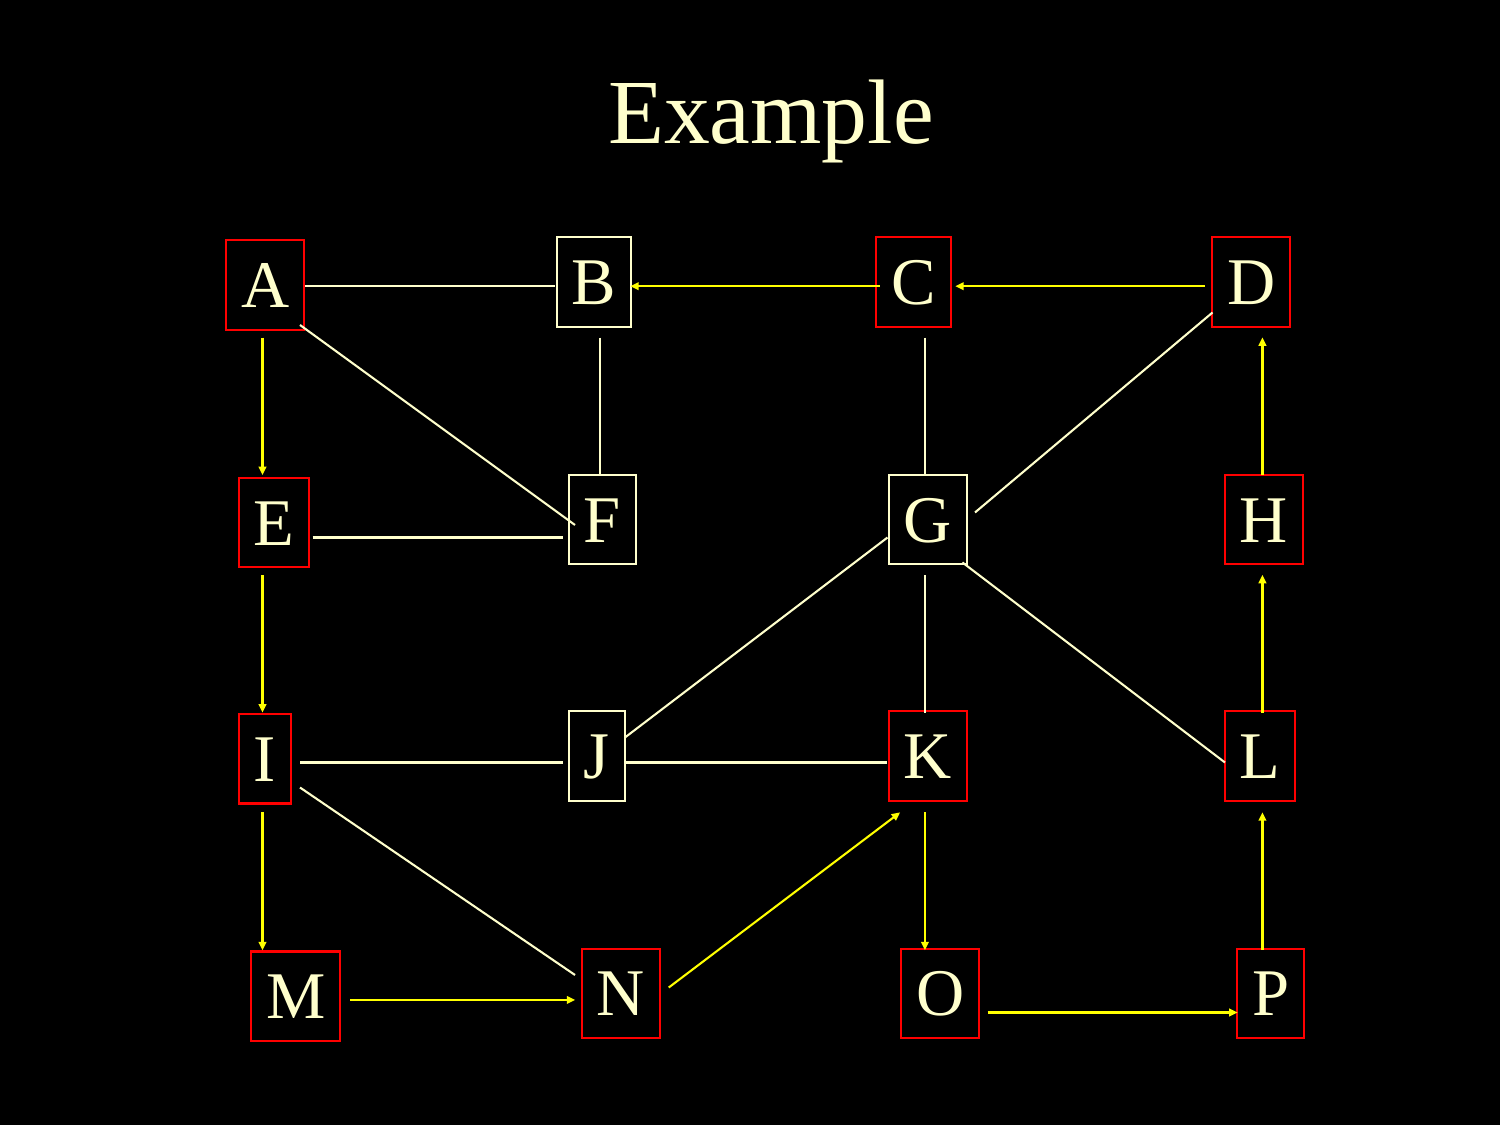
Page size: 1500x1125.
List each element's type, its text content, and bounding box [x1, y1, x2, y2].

title Example [42, 37, 1500, 188]
text_box F [569, 474, 636, 565]
text_box D [1212, 237, 1291, 327]
text_box E [238, 477, 310, 568]
text_box O [901, 948, 980, 1039]
text_box A [226, 240, 305, 330]
text_box N [581, 948, 660, 1039]
text_box G [888, 474, 967, 565]
text_box C [876, 237, 951, 327]
text_box P [1237, 948, 1305, 1039]
text_box M [251, 951, 341, 1042]
text_box B [556, 237, 632, 327]
text_box H [1224, 474, 1303, 565]
text_box J [569, 711, 625, 801]
text_box L [1224, 711, 1296, 801]
text_box I [238, 713, 291, 804]
text_box K [888, 711, 967, 801]
